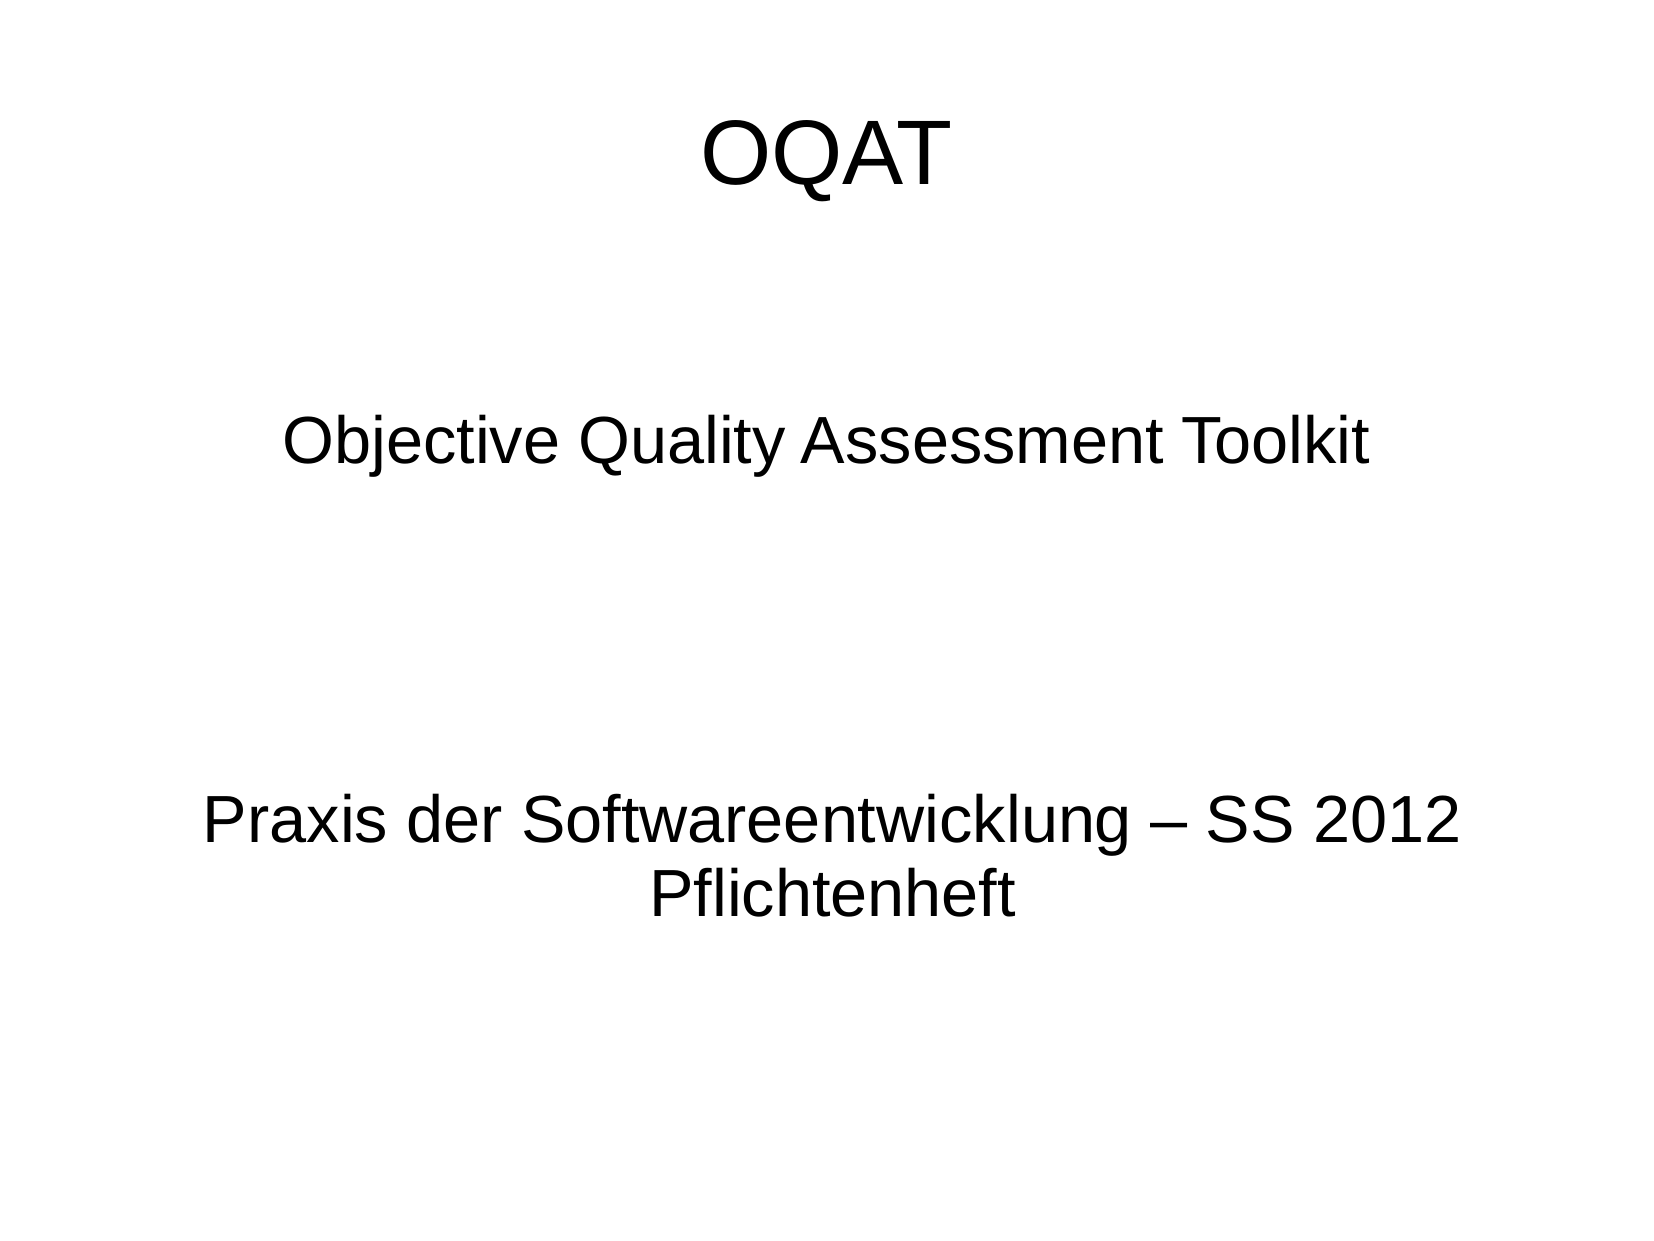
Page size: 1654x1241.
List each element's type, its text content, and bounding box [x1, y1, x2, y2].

text_box Praxis der Softwareentwicklung – SS 2012 Pflichtenheft [88, 679, 1577, 1034]
subtitle Objective Quality Assessment Toolkit [82, 290, 1571, 591]
title OQAT [82, 49, 1571, 257]
